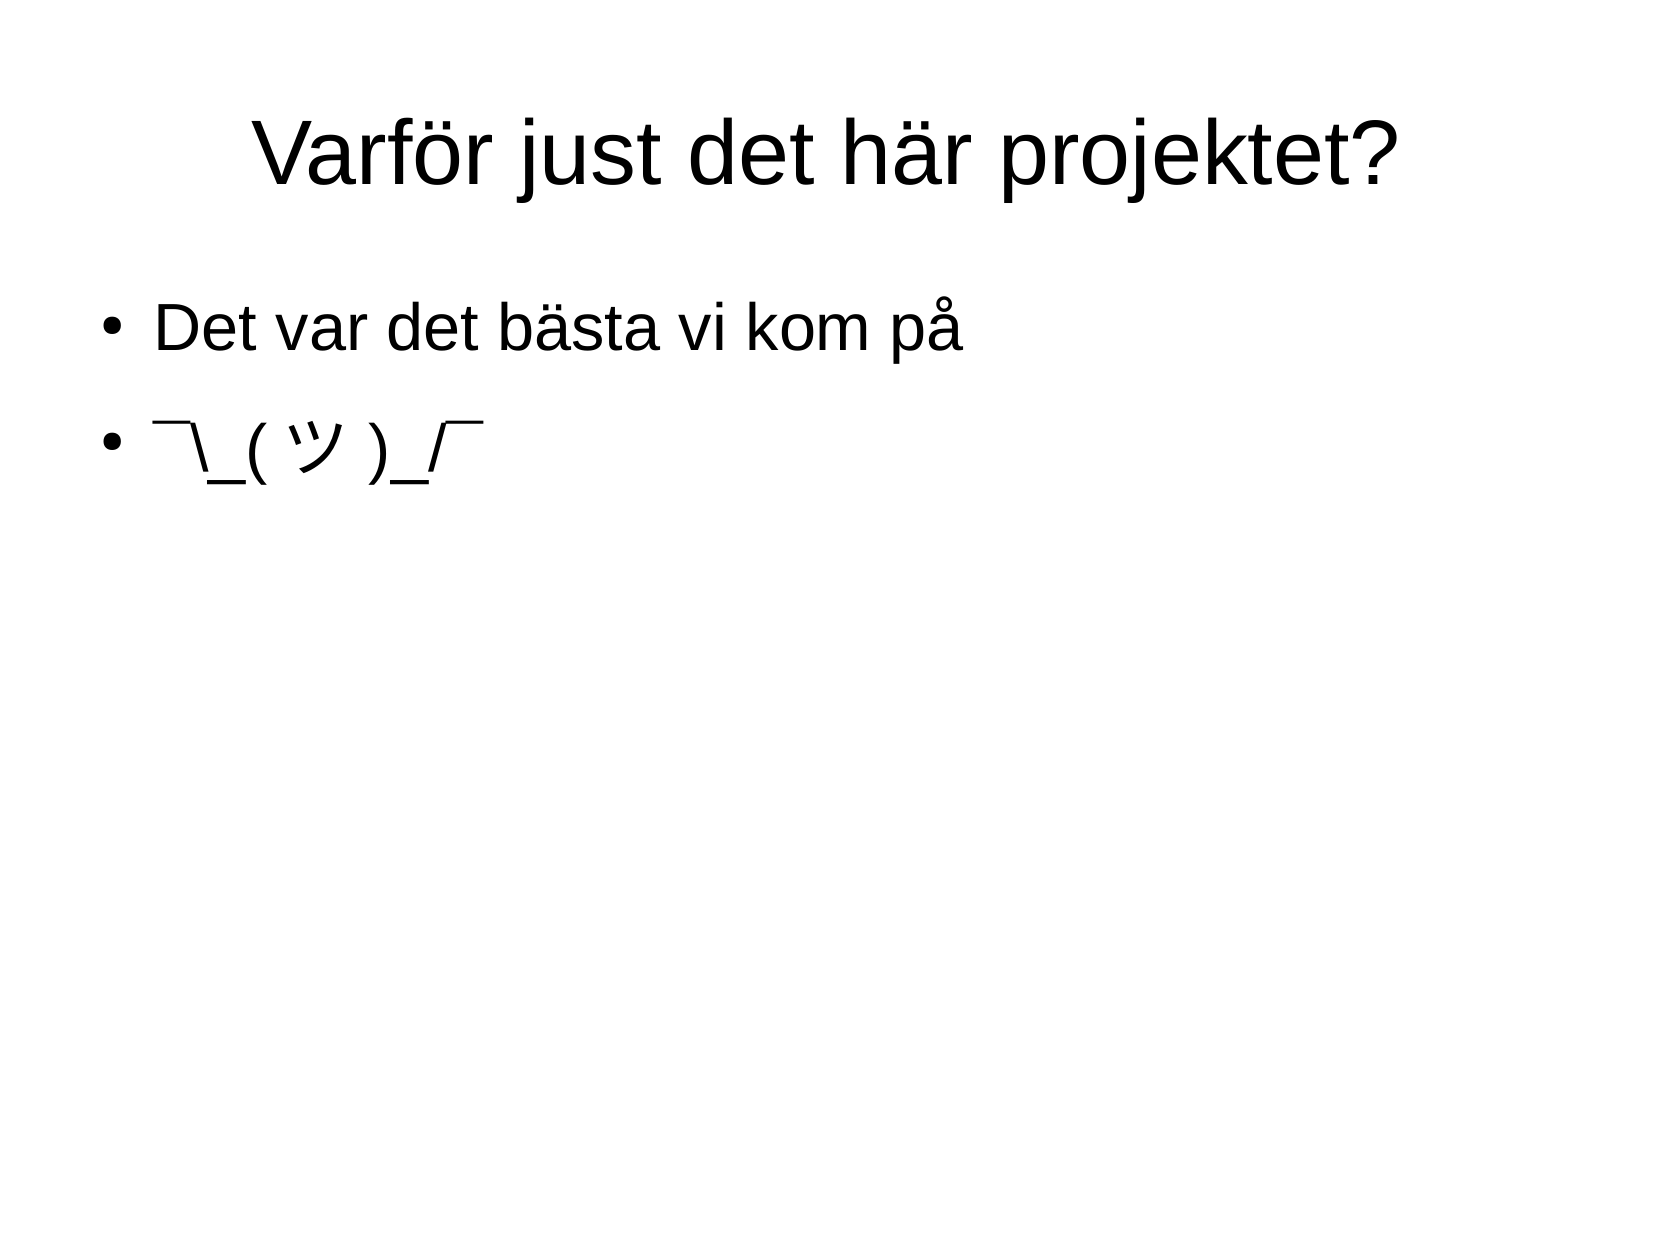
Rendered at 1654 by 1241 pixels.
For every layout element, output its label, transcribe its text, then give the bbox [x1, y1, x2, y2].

title Varför just det här projektet? [82, 49, 1571, 257]
list Det var det bästa vi kom på ¯\_(ツ)_/¯ [82, 290, 1571, 1010]
